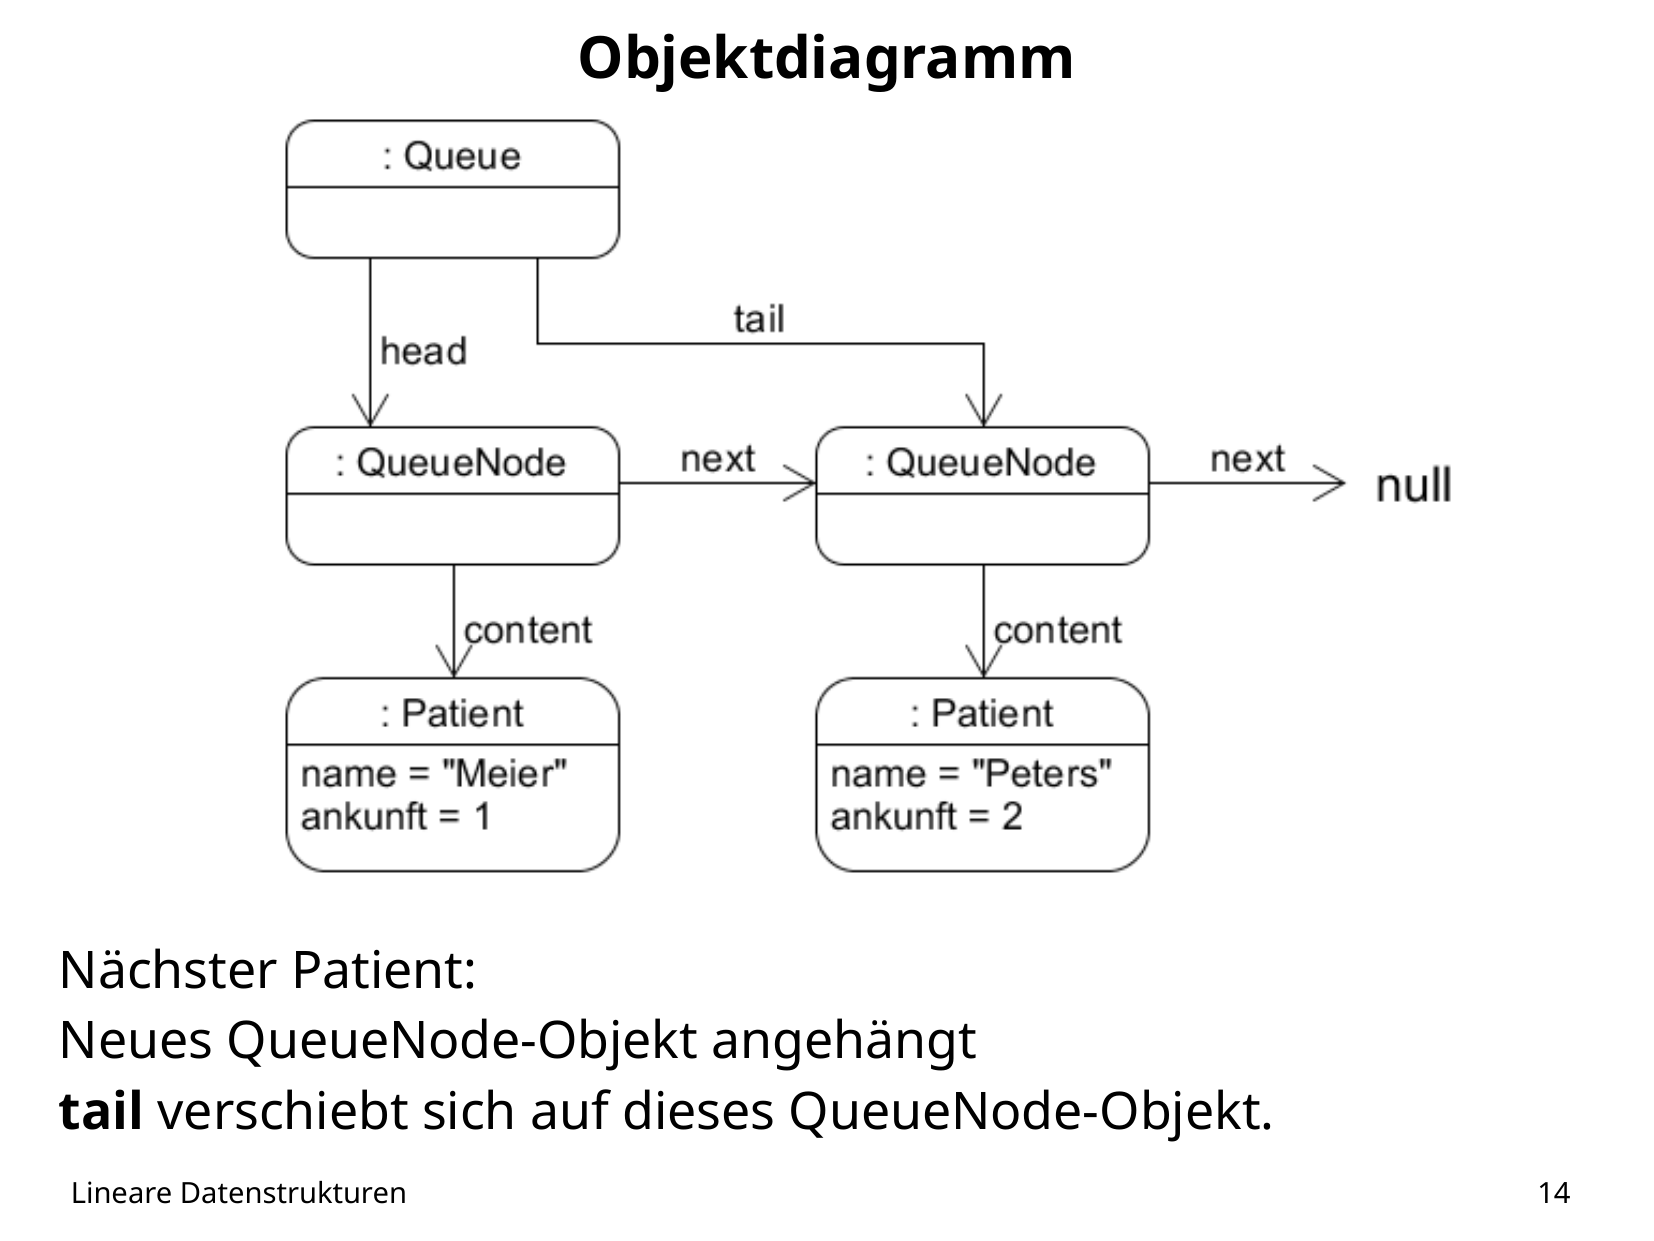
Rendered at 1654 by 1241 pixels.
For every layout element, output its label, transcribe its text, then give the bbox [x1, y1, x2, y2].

picture [284, 118, 1453, 875]
list Nächster Patient: Neues QueueNode-Objekt angehängt tail verschiebt sich auf dieses QueueNode-Objekt. [59, 933, 1630, 1146]
title Objektdiagramm [0, 5, 1654, 107]
